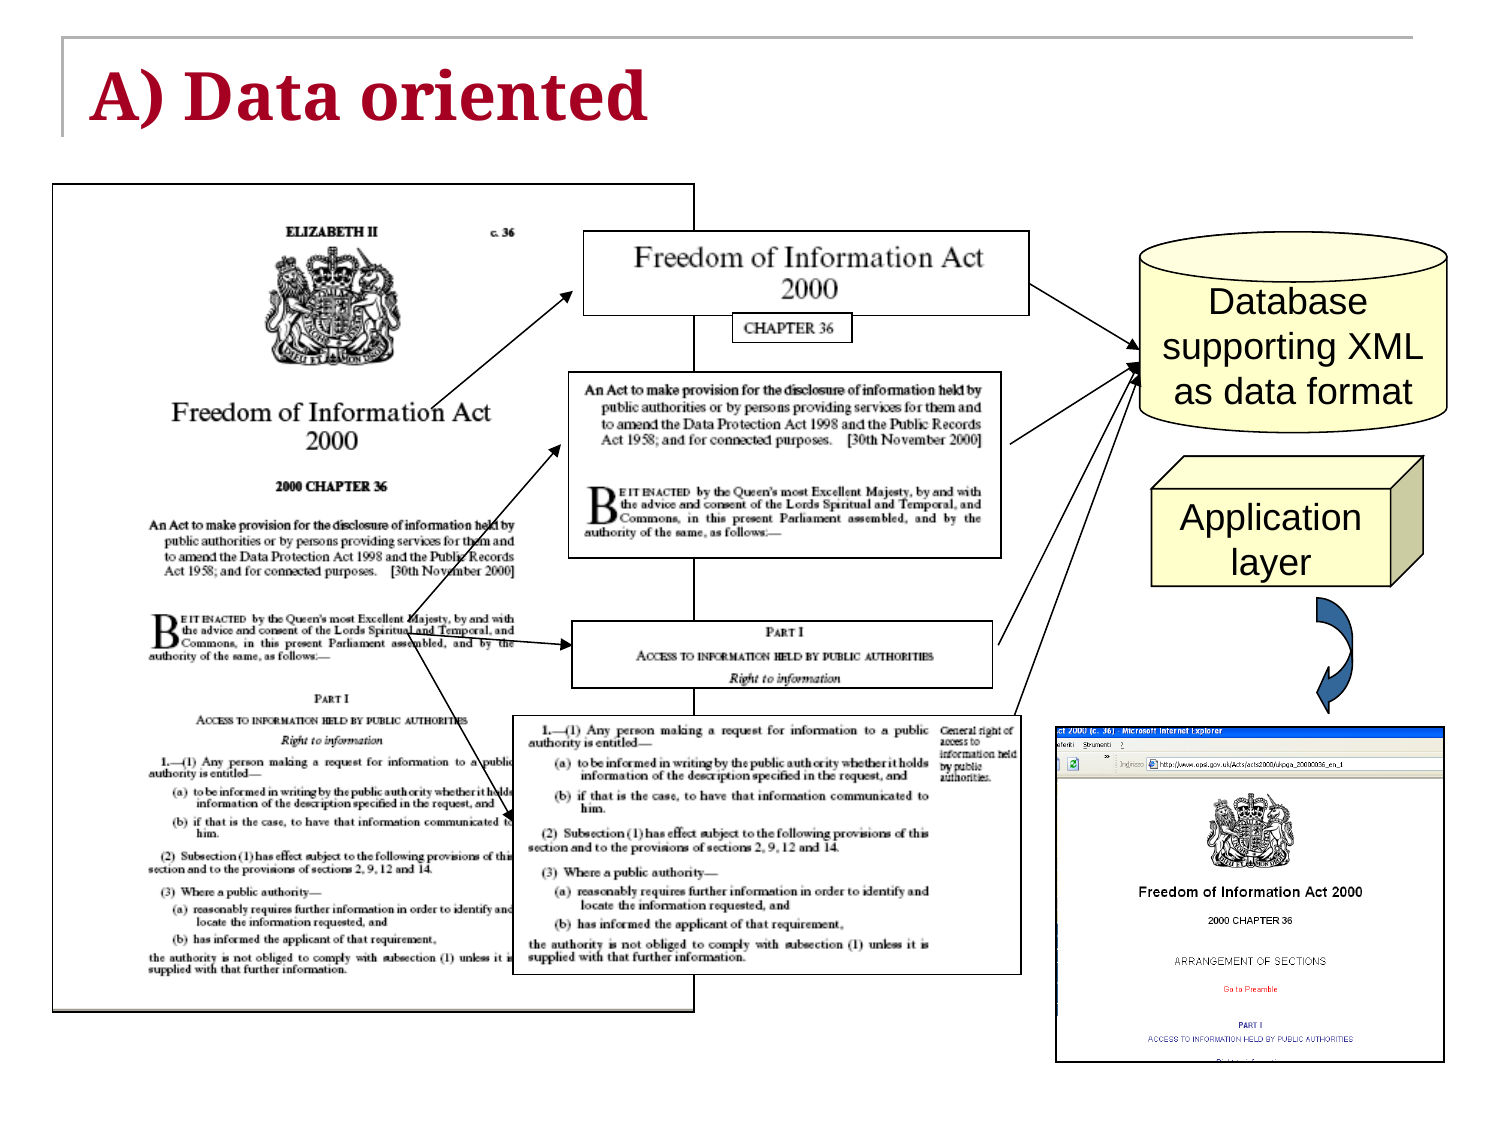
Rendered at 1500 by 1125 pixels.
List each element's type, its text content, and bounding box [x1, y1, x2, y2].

picture [1057, 727, 1444, 1062]
picture [513, 716, 1021, 974]
picture [410, 635, 694, 810]
text_box Database supporting XML as data format [1139, 258, 1447, 433]
picture [572, 621, 992, 688]
text_box [1316, 597, 1353, 714]
text_box Nigeria [1151, 456, 1422, 489]
text_box Application layer [1151, 489, 1390, 587]
picture [569, 372, 1001, 558]
picture [53, 184, 694, 1012]
title A) Data oriented [75, 45, 1426, 233]
picture [733, 313, 852, 342]
picture [584, 231, 1029, 315]
